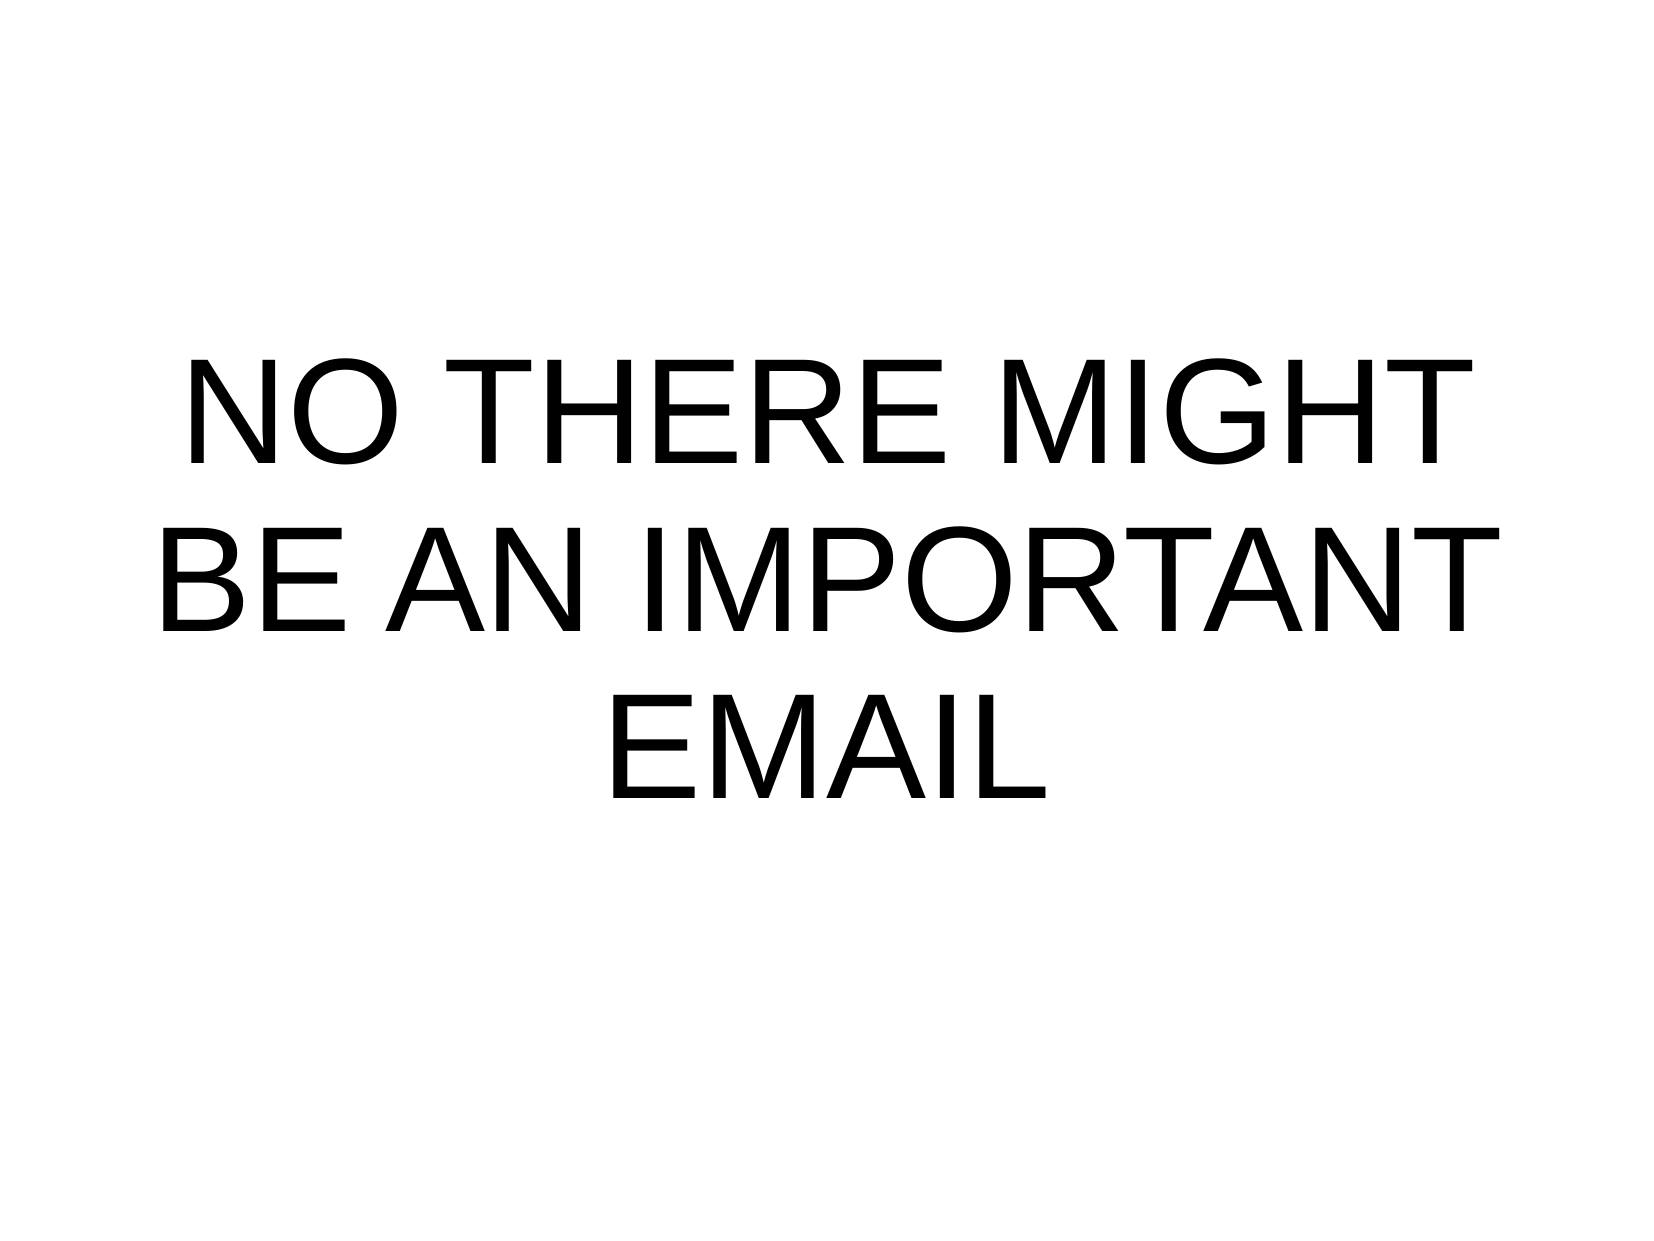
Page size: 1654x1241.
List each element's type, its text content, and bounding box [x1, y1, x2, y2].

subtitle NO THERE MIGHT BE AN IMPORTANT EMAIL [82, 56, 1571, 1102]
